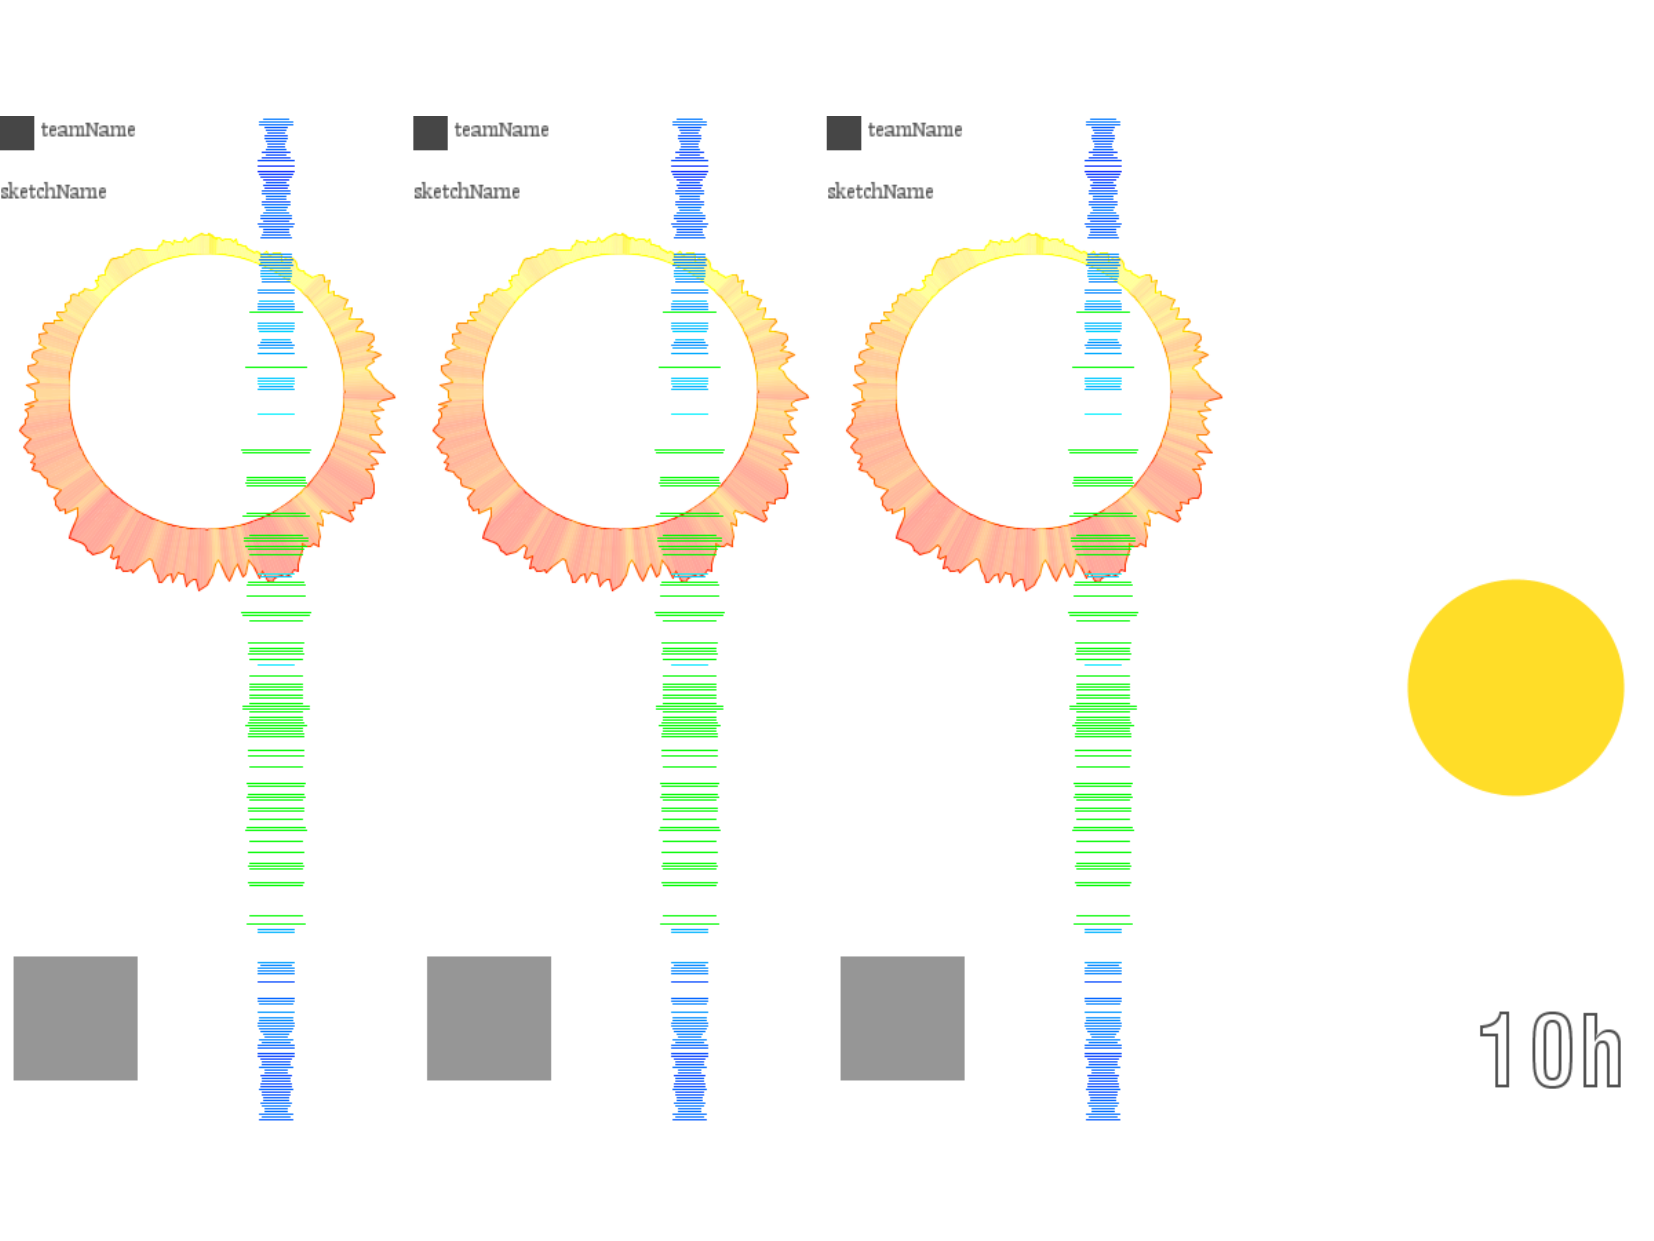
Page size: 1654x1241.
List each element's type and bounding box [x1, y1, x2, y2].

picture [0, 116, 1654, 1123]
